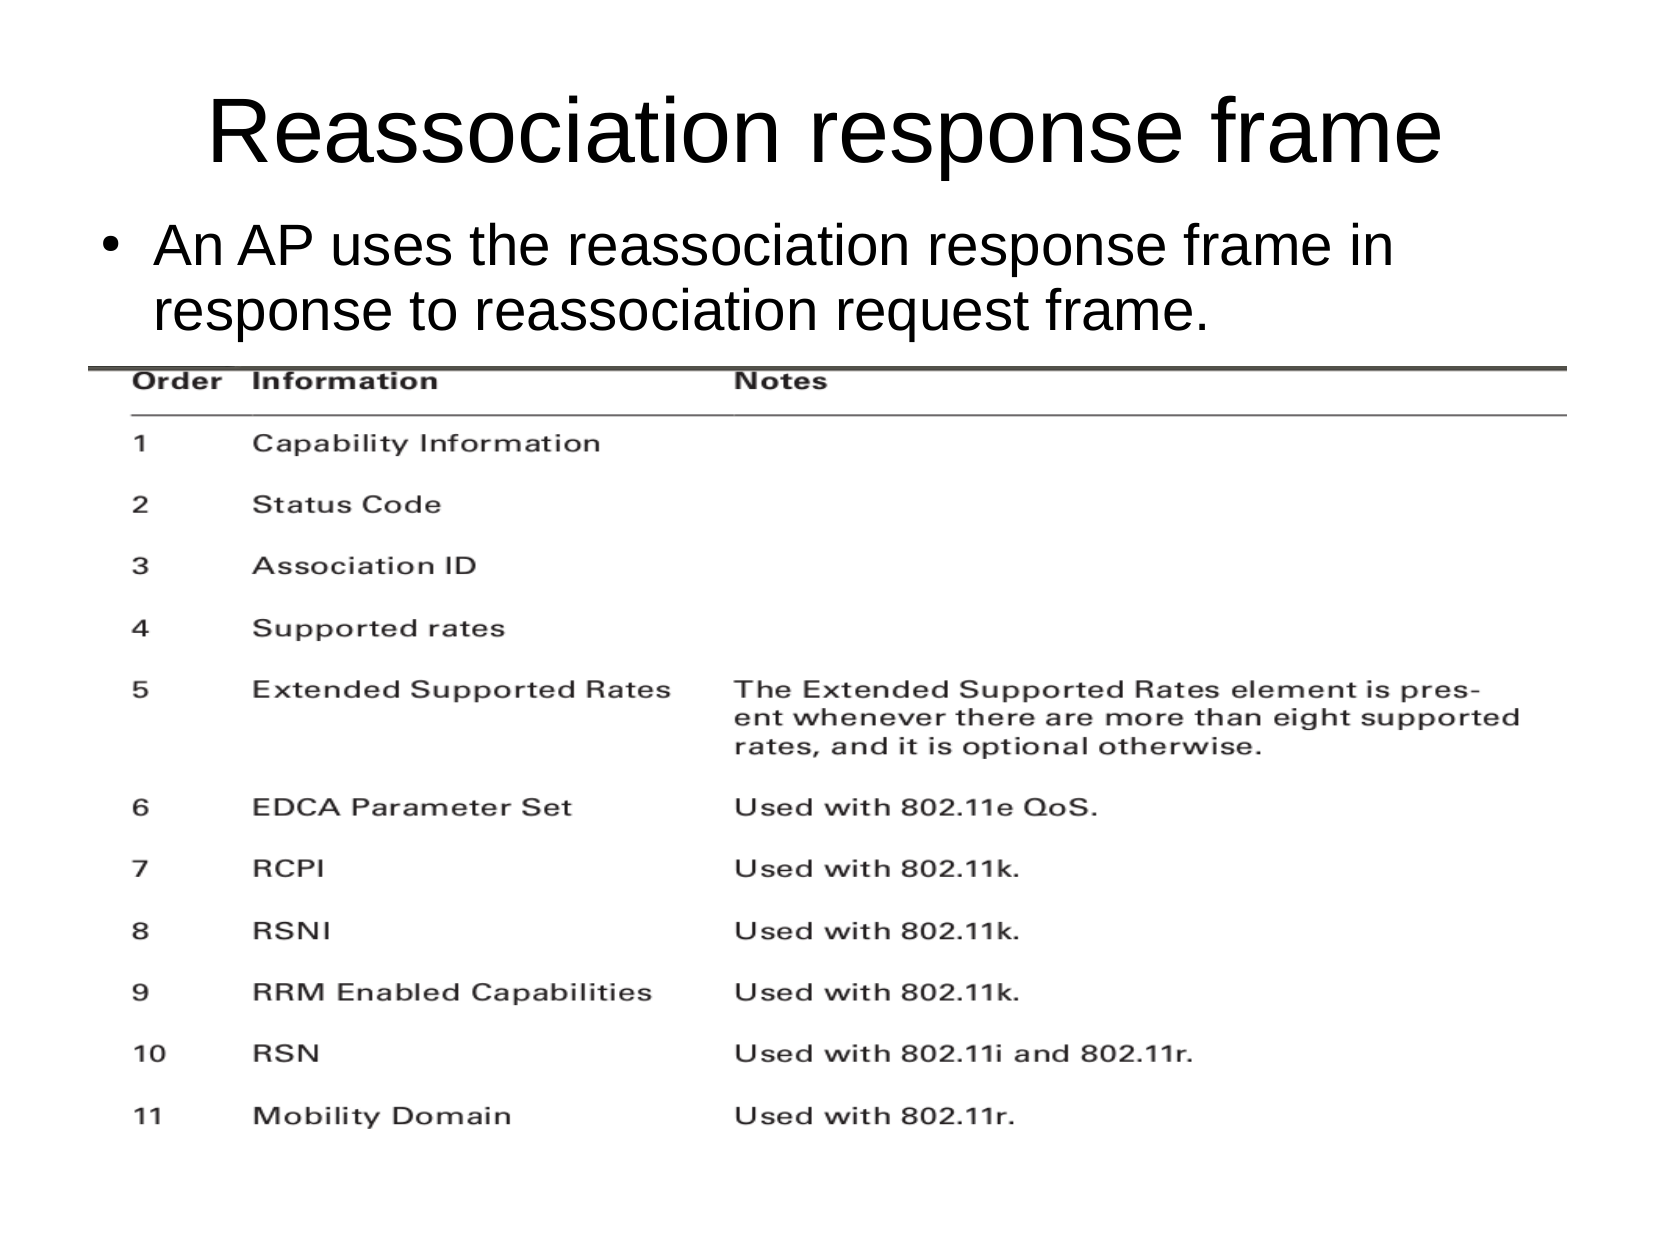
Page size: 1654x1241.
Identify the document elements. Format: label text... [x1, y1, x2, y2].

list An AP uses the reassociation response frame in response to reassociation request frame. [82, 212, 1571, 1010]
picture [88, 366, 1567, 1152]
title Reassociation response frame [82, 49, 1571, 212]
